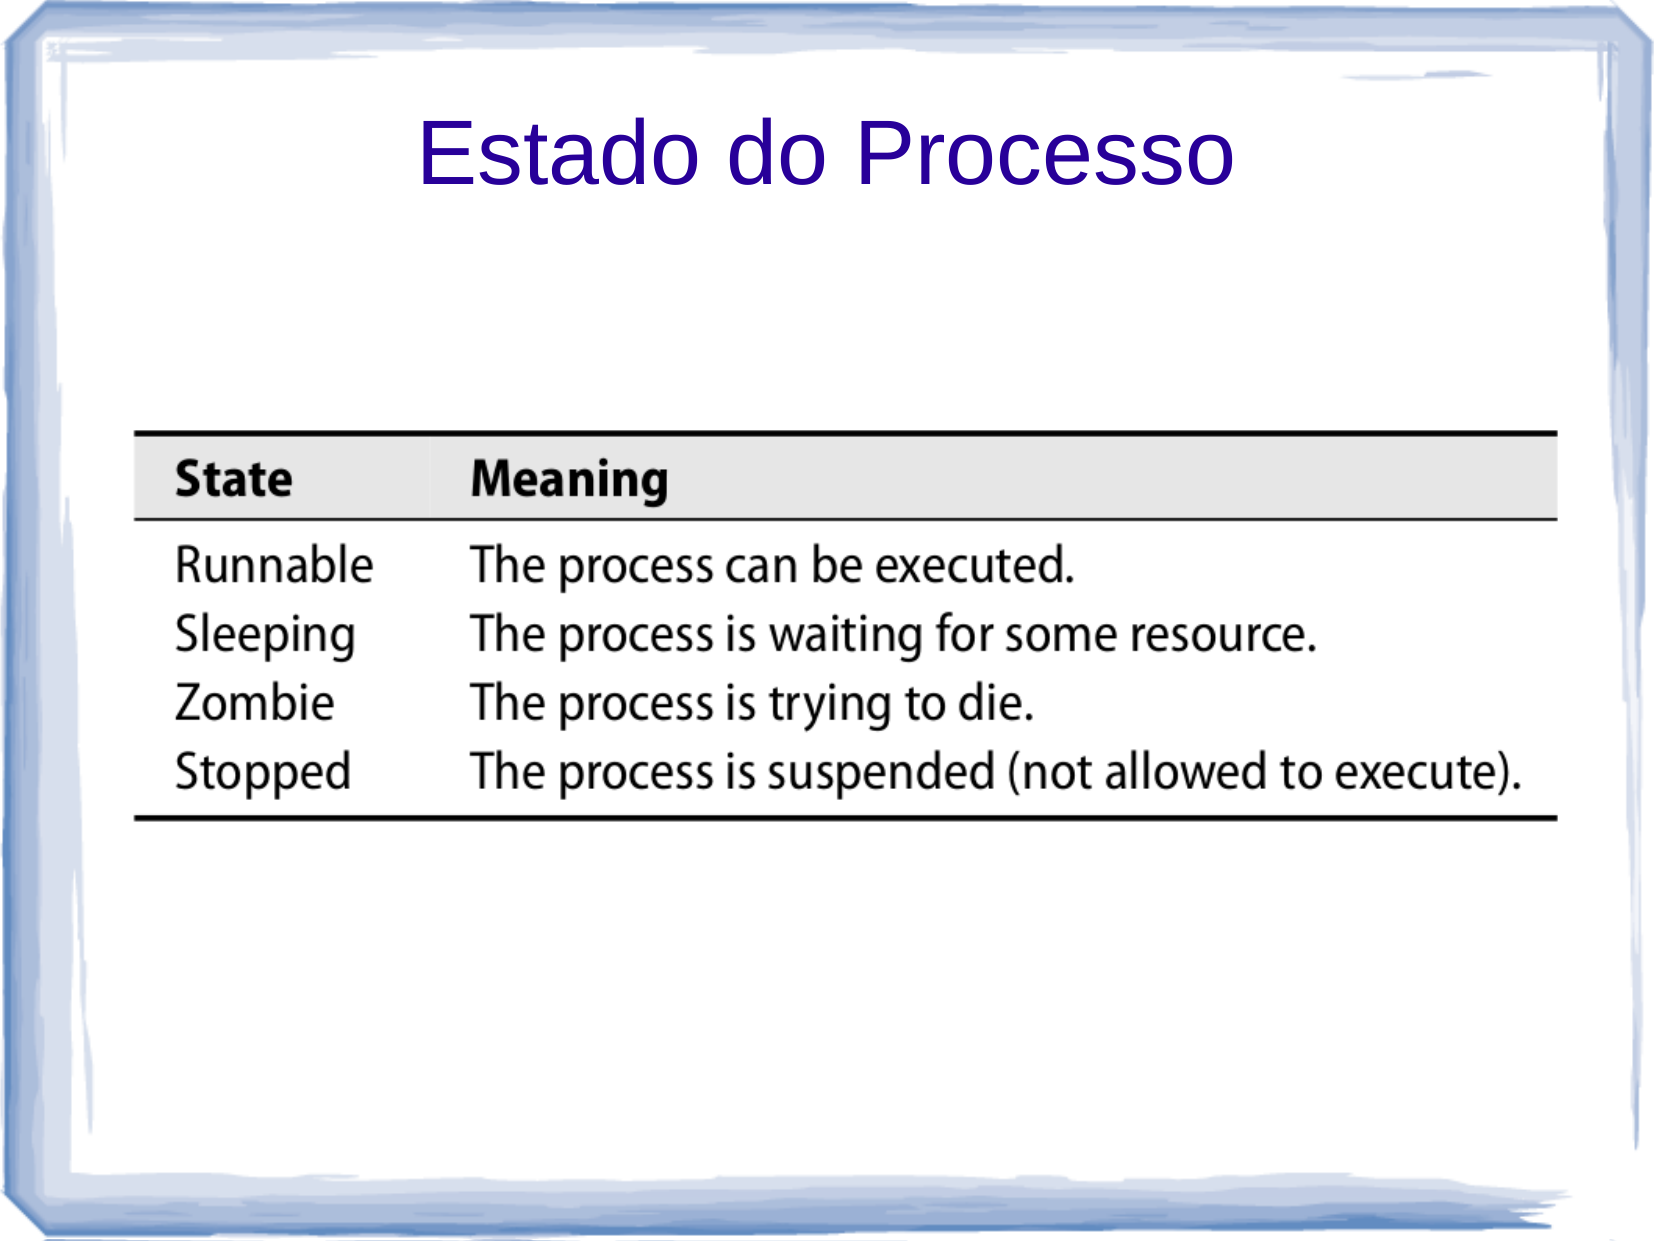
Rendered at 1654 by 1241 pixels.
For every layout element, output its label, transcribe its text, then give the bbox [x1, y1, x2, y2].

picture [0, 0, 1654, 1241]
title Estado do Processo [82, 49, 1571, 257]
